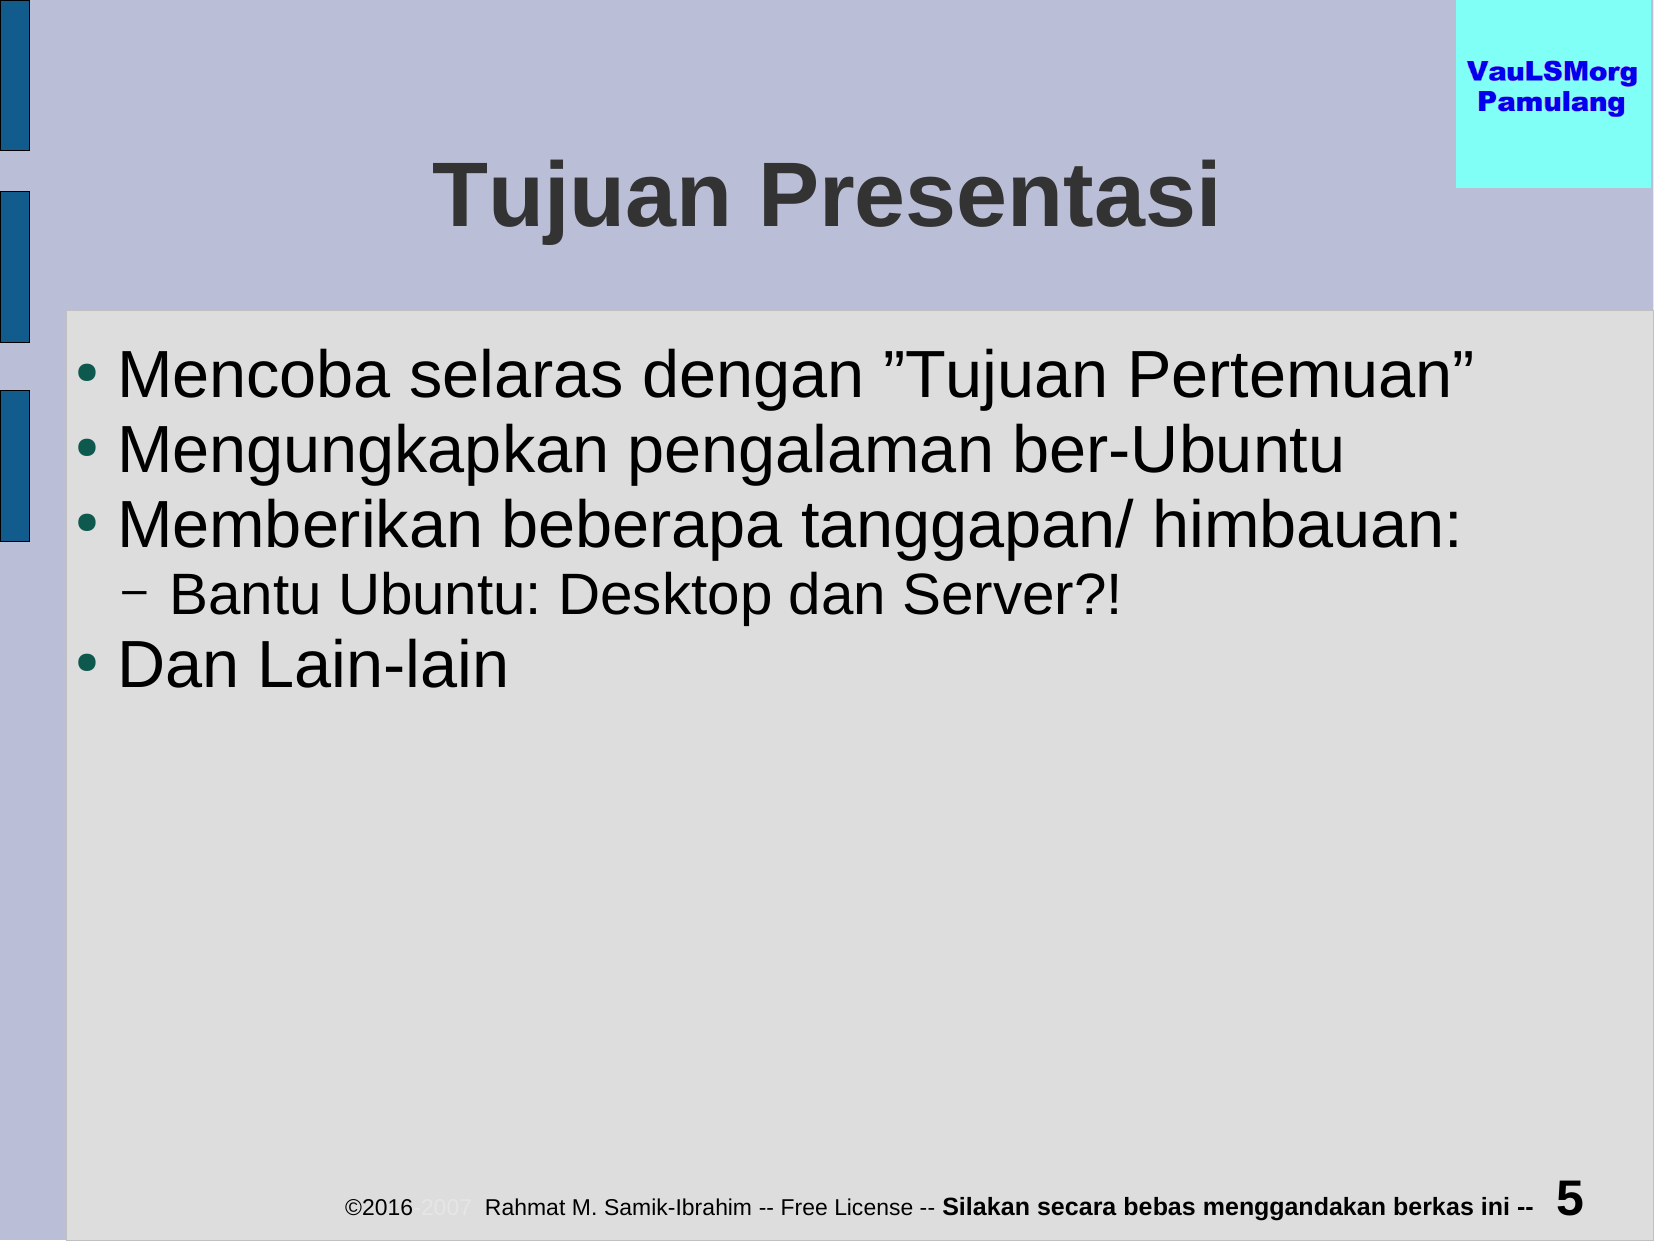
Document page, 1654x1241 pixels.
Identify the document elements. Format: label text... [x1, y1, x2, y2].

list Mencoba selaras dengan ”Tujuan Pertemuan” Mengungkapkan pengalaman ber-Ubuntu Memberikan beberapa tanggapan/ himbauan: Bantu Ubuntu: Desktop dan Server?! Dan Lain-lain [75, 337, 1613, 1163]
picture [1456, 0, 1651, 188]
title Tujuan Presentasi [121, 91, 1534, 299]
